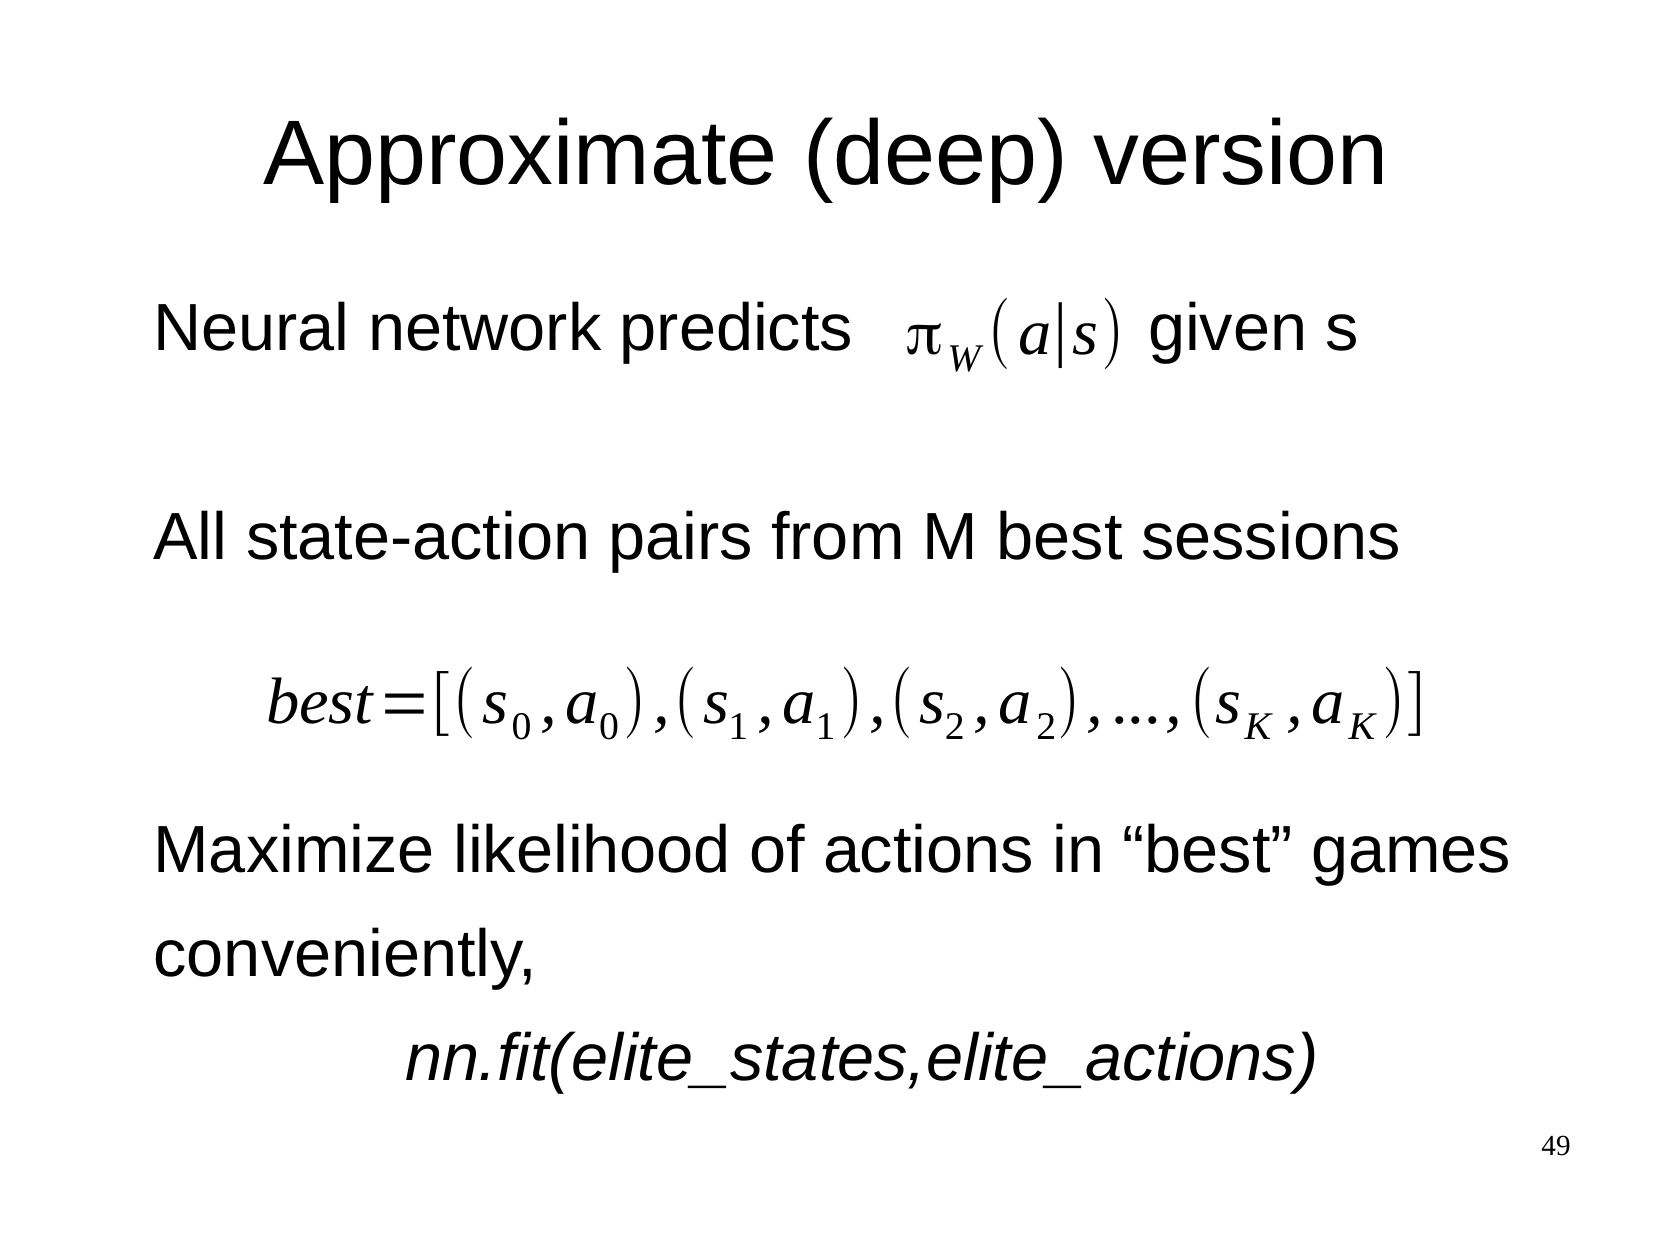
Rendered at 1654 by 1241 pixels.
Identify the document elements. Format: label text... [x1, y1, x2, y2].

chart [889, 293, 1139, 379]
title Approximate (deep) version [82, 49, 1571, 257]
chart [249, 661, 1441, 747]
list Neural network predicts given s All state-action pairs from M best sessions Maximize likelihood of actions in “best” games conveniently, nn.fit(elite_states,elite_actions) [82, 290, 1571, 1241]
